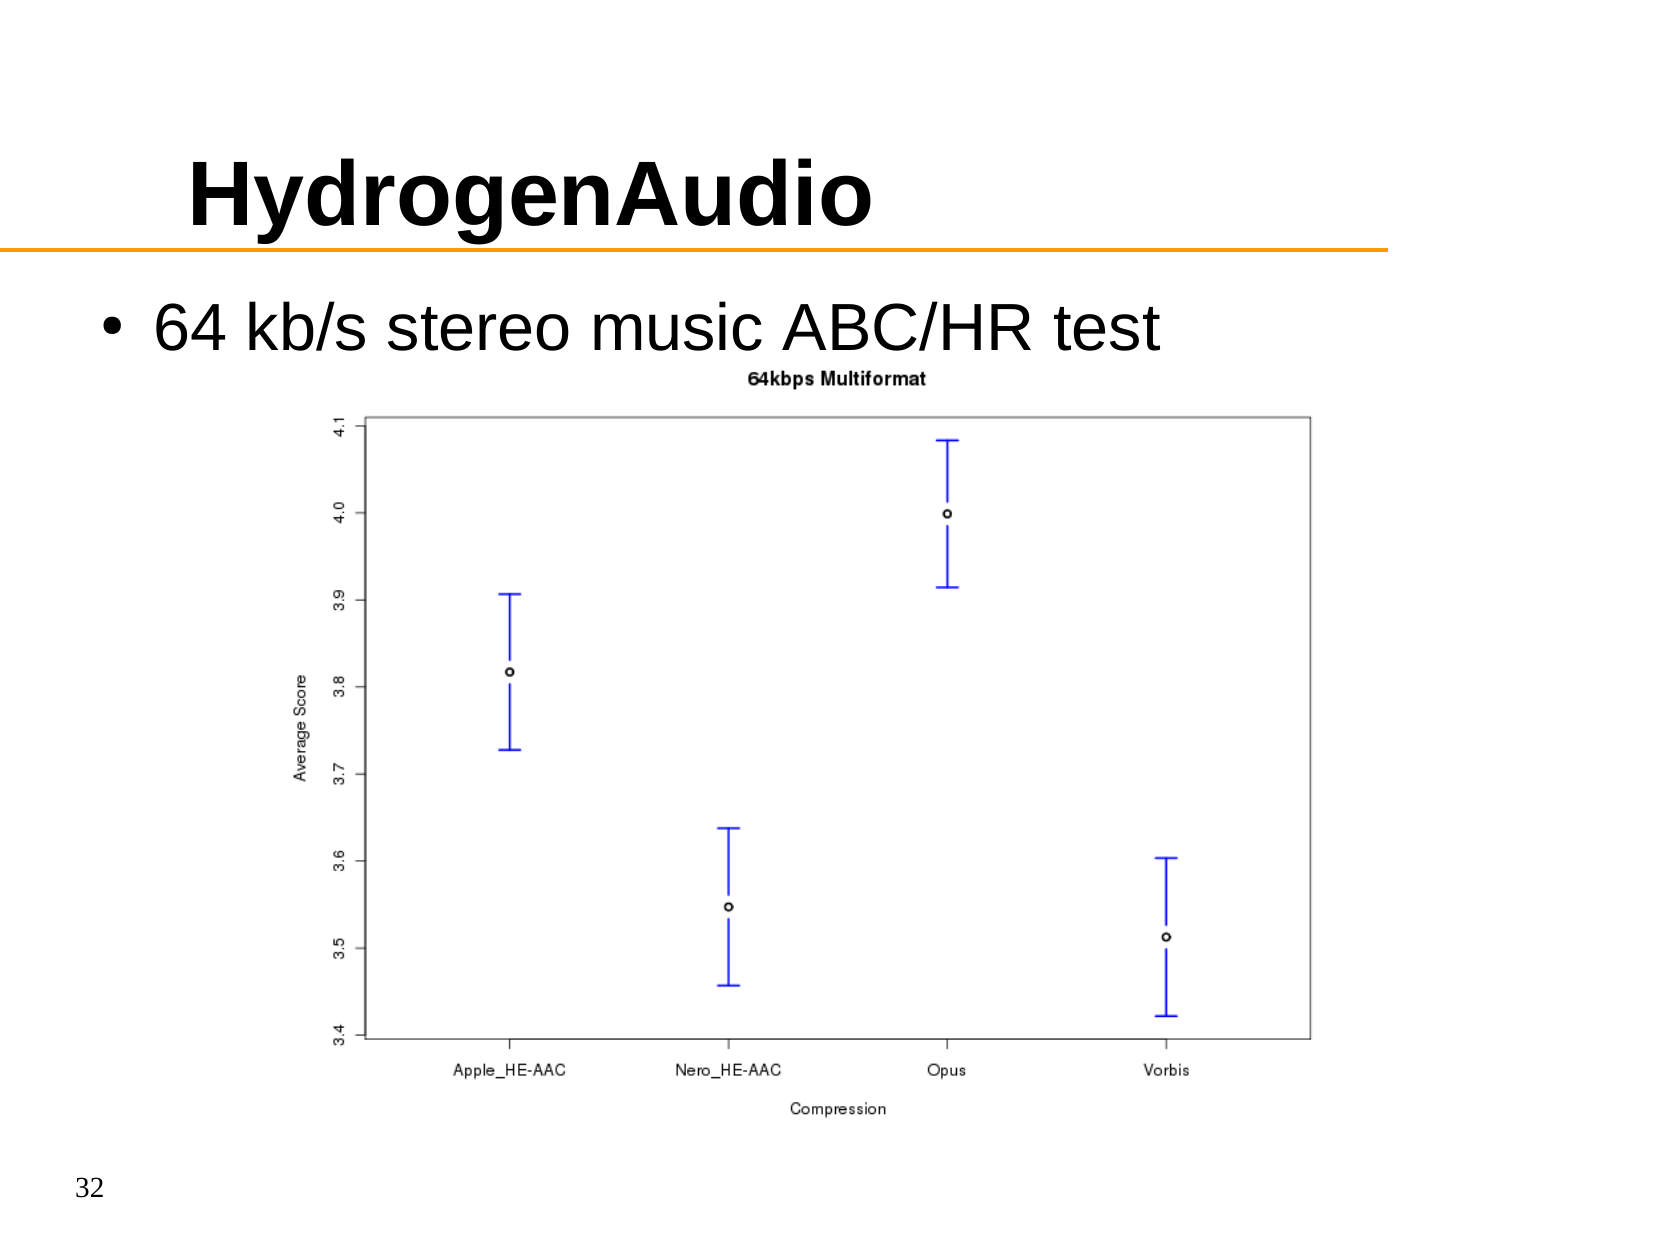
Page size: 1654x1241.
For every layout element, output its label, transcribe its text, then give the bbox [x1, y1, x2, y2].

picture [287, 1094, 1351, 1137]
title HydrogenAudio [187, 52, 1571, 245]
list 64 kb/s stereo music ABC/HR test [82, 290, 1571, 1094]
